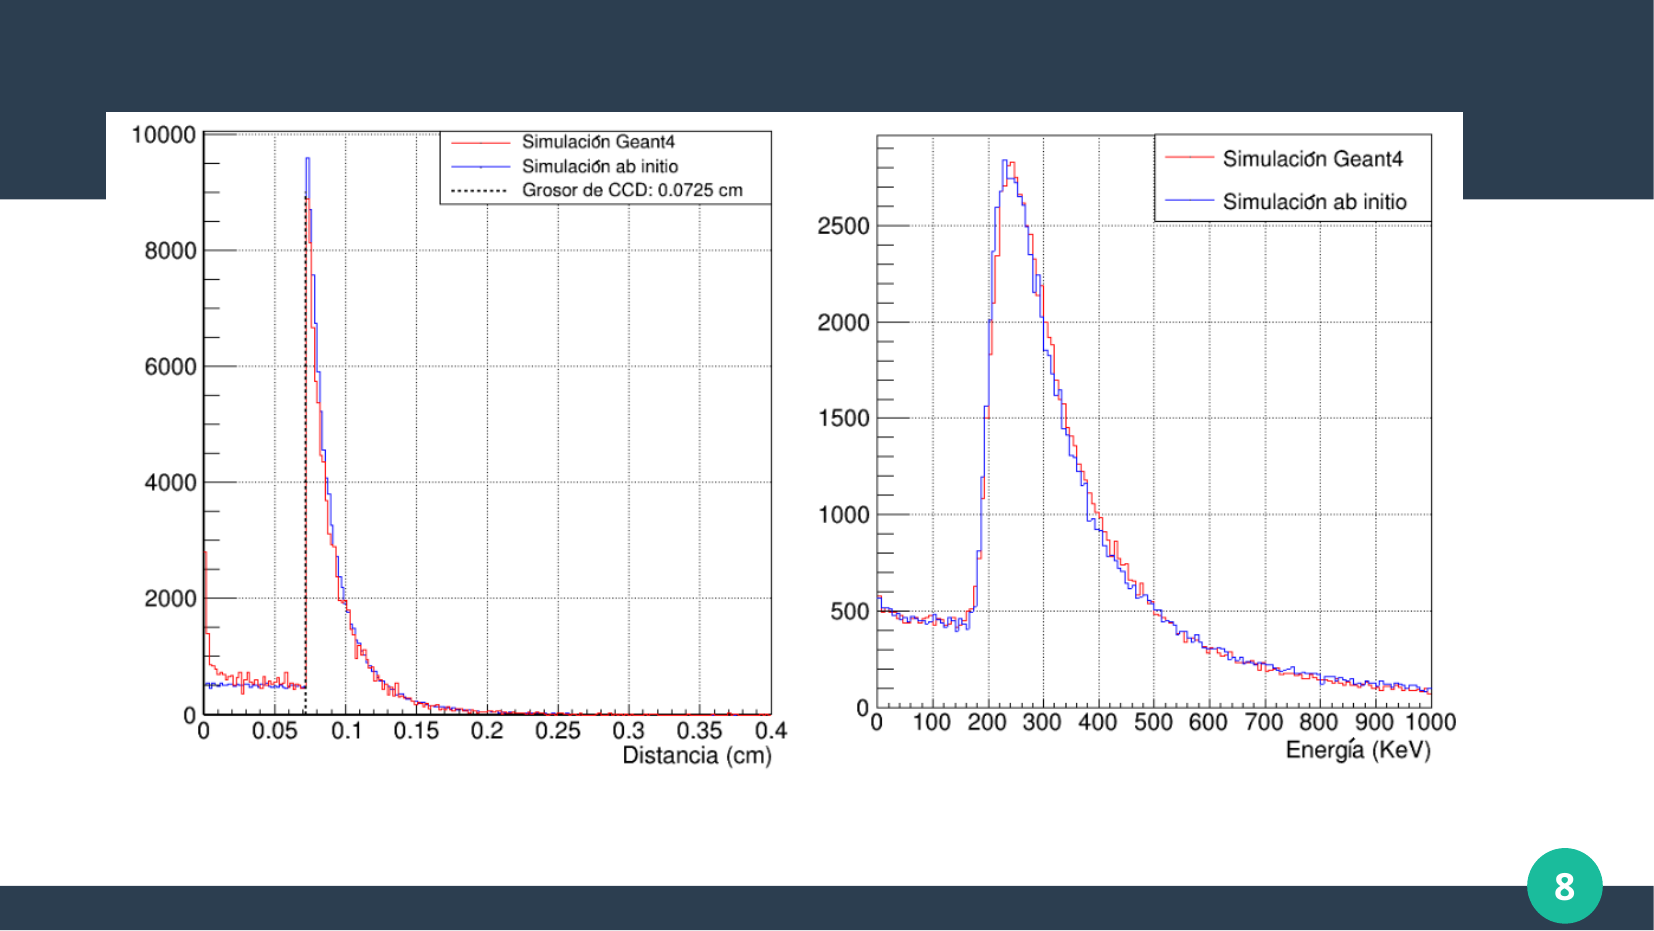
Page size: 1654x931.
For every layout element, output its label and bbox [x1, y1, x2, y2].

picture [106, 112, 1463, 780]
